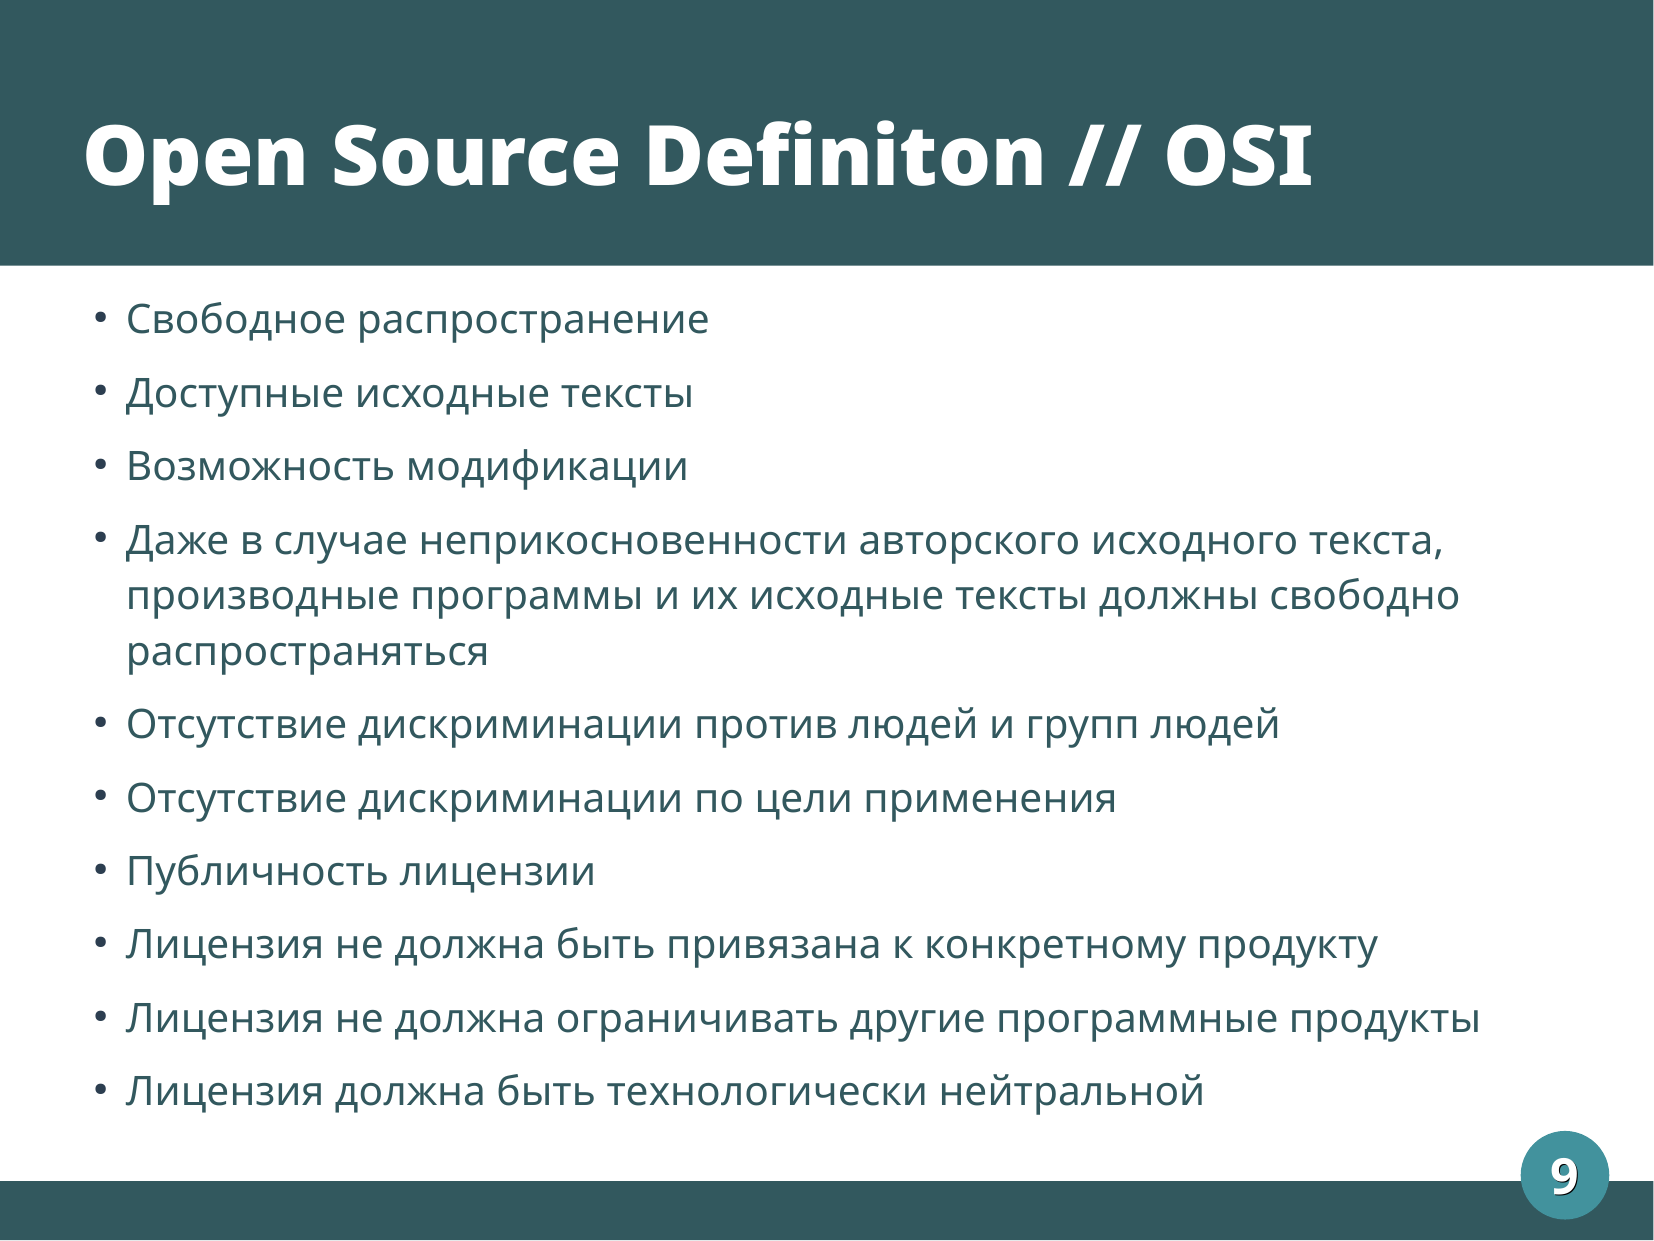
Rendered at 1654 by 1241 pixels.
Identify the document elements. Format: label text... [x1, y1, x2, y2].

title Open Source Definiton // OSI [82, 49, 1571, 257]
list Свободное распространение Доступные исходные тексты Возможность модификации Даже в случае неприкосновенности авторского исходного текста, производные программы и их исходные тексты должны свободно распространяться Отсутствие дискриминации против людей и групп людей Отсутствие дискриминации по цели применения Публичность лицензии Лицензия не должна быть привязана к конкретному продукту Лицензия не должна ограничивать другие программные продукты Лицензия должна быть технологически нейтральной [82, 290, 1571, 1126]
